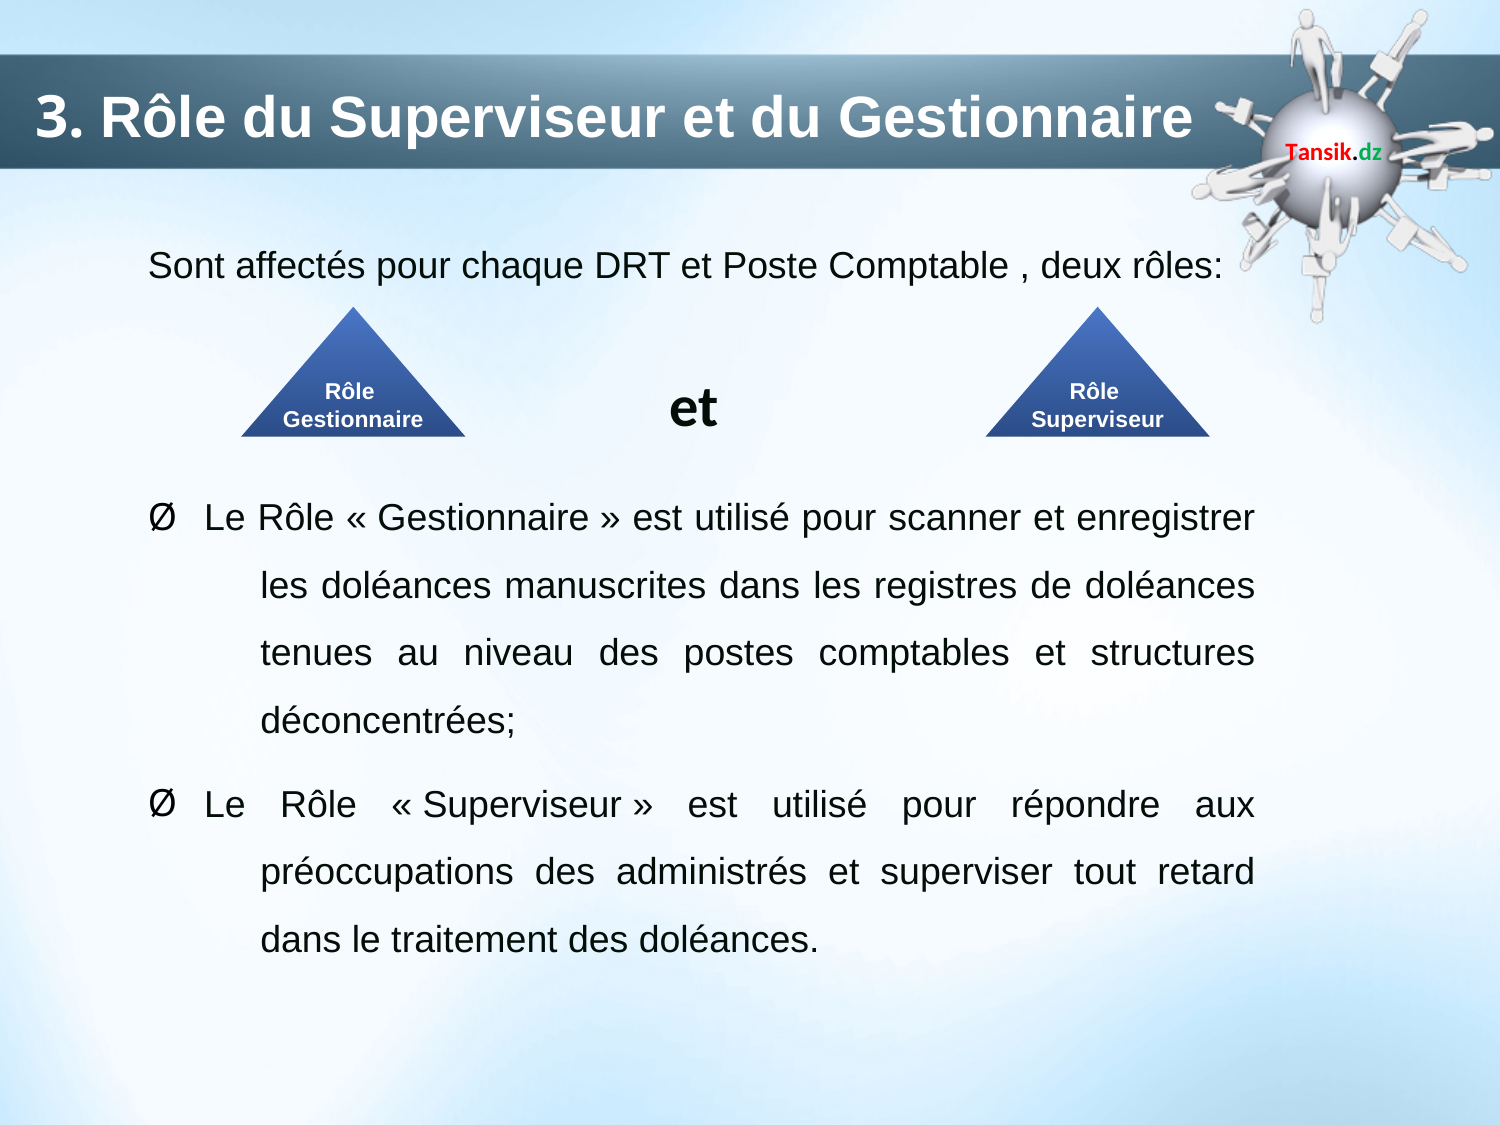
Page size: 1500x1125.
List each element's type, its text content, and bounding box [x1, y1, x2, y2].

text_box et [655, 360, 818, 447]
text_box Rôle Gestionnaire [241, 306, 466, 437]
text_box Rôle Superviseur [985, 306, 1210, 437]
text_box Sont affectés pour chaque DRT et Poste Comptable , deux rôles: Le Rôle « Gestionnaire » est utilisé pour scanner et enregistrer les doléances manuscrites dans les registres de doléances tenues au niveau des postes comptables et structures déconcentrées; Le Rôle « Superviseur » est utilisé pour répondre aux préoccupations des administrés et superviser tout retard dans le traitement des doléances. [132, 210, 1271, 1089]
text_box Tansik.dz [1270, 127, 1413, 184]
title 3. Rôle du Superviseur et du Gestionnaire [20, 71, 1383, 155]
